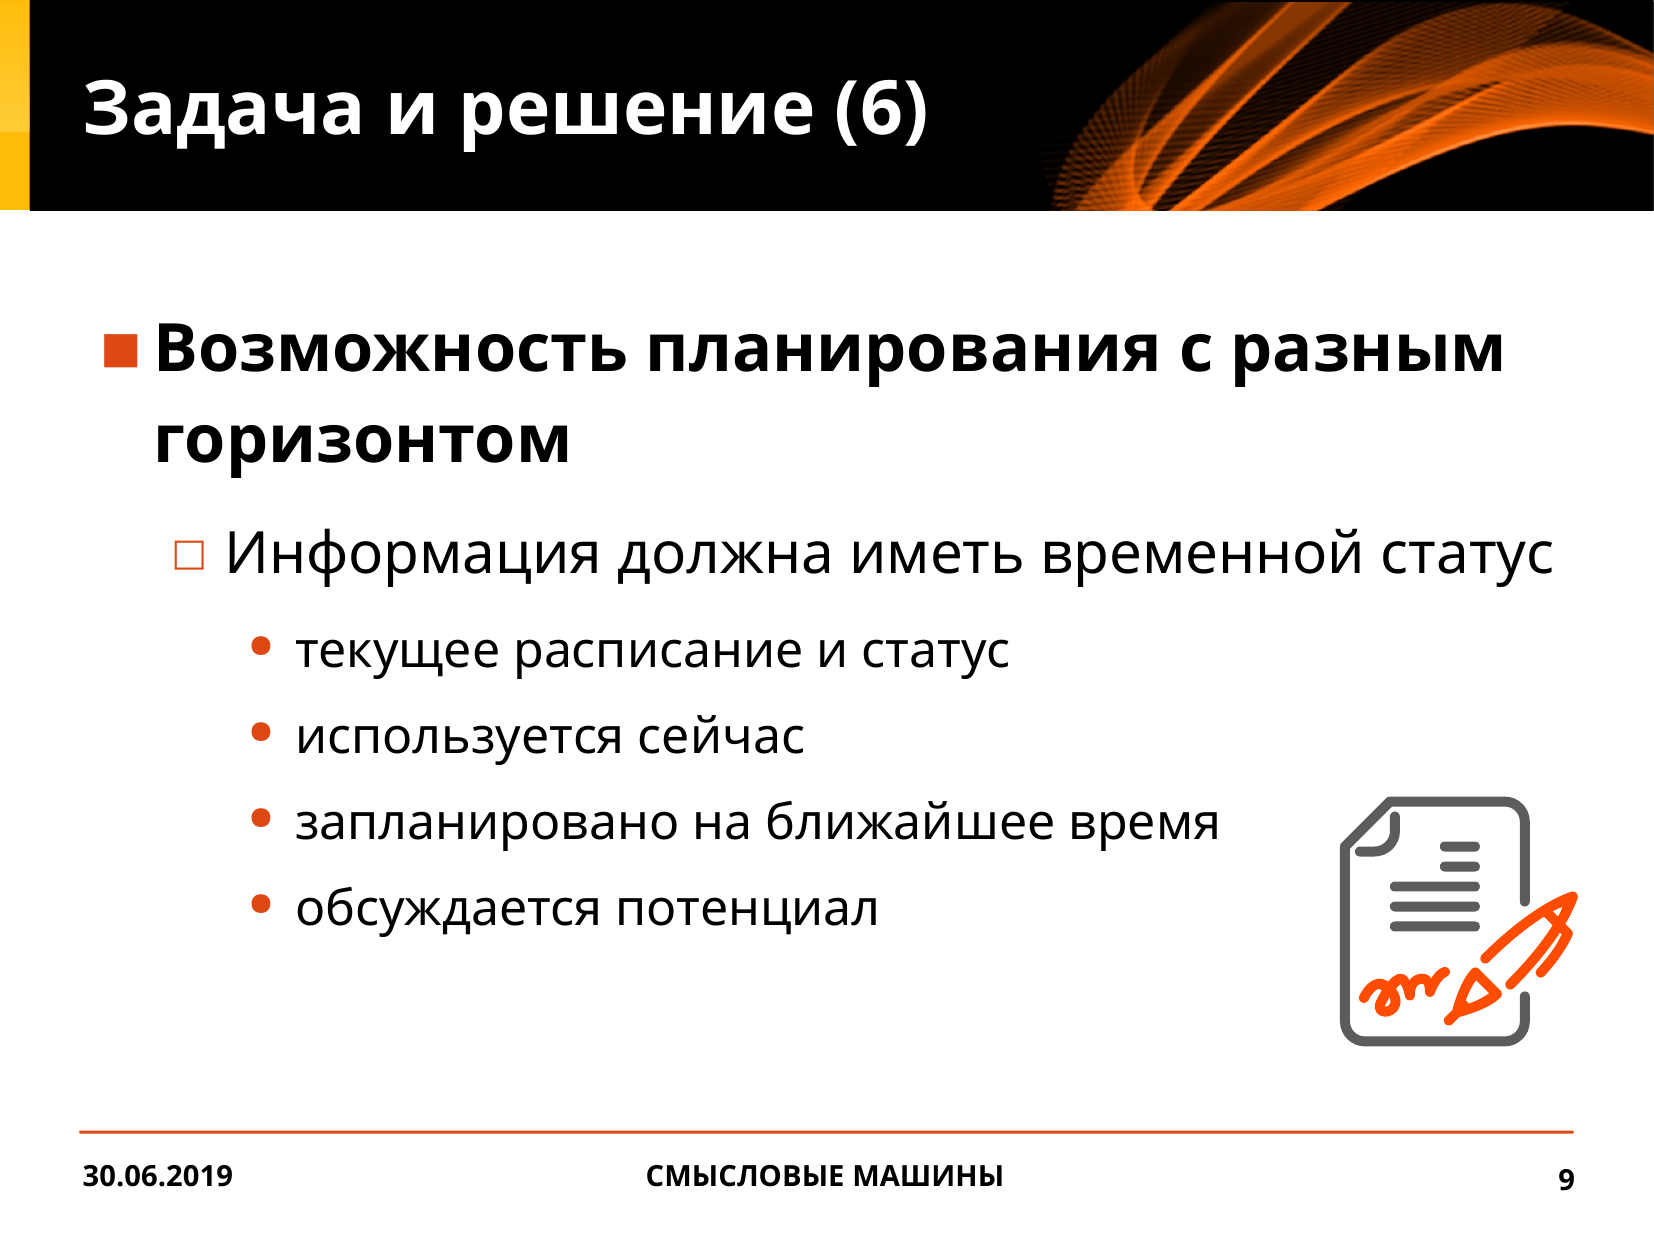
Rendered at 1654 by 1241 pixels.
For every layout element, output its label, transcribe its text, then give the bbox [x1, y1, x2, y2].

picture [1292, 759, 1618, 1084]
list Возможность планирования с разным горизонтом Информация должна иметь временной статус текущее расписание и статус используется сейчас запланировано на ближайшее время обсуждается потенциал [82, 300, 1576, 1111]
picture [0, 0, 1654, 211]
title Задача и решение (6) [82, 1, 1576, 209]
